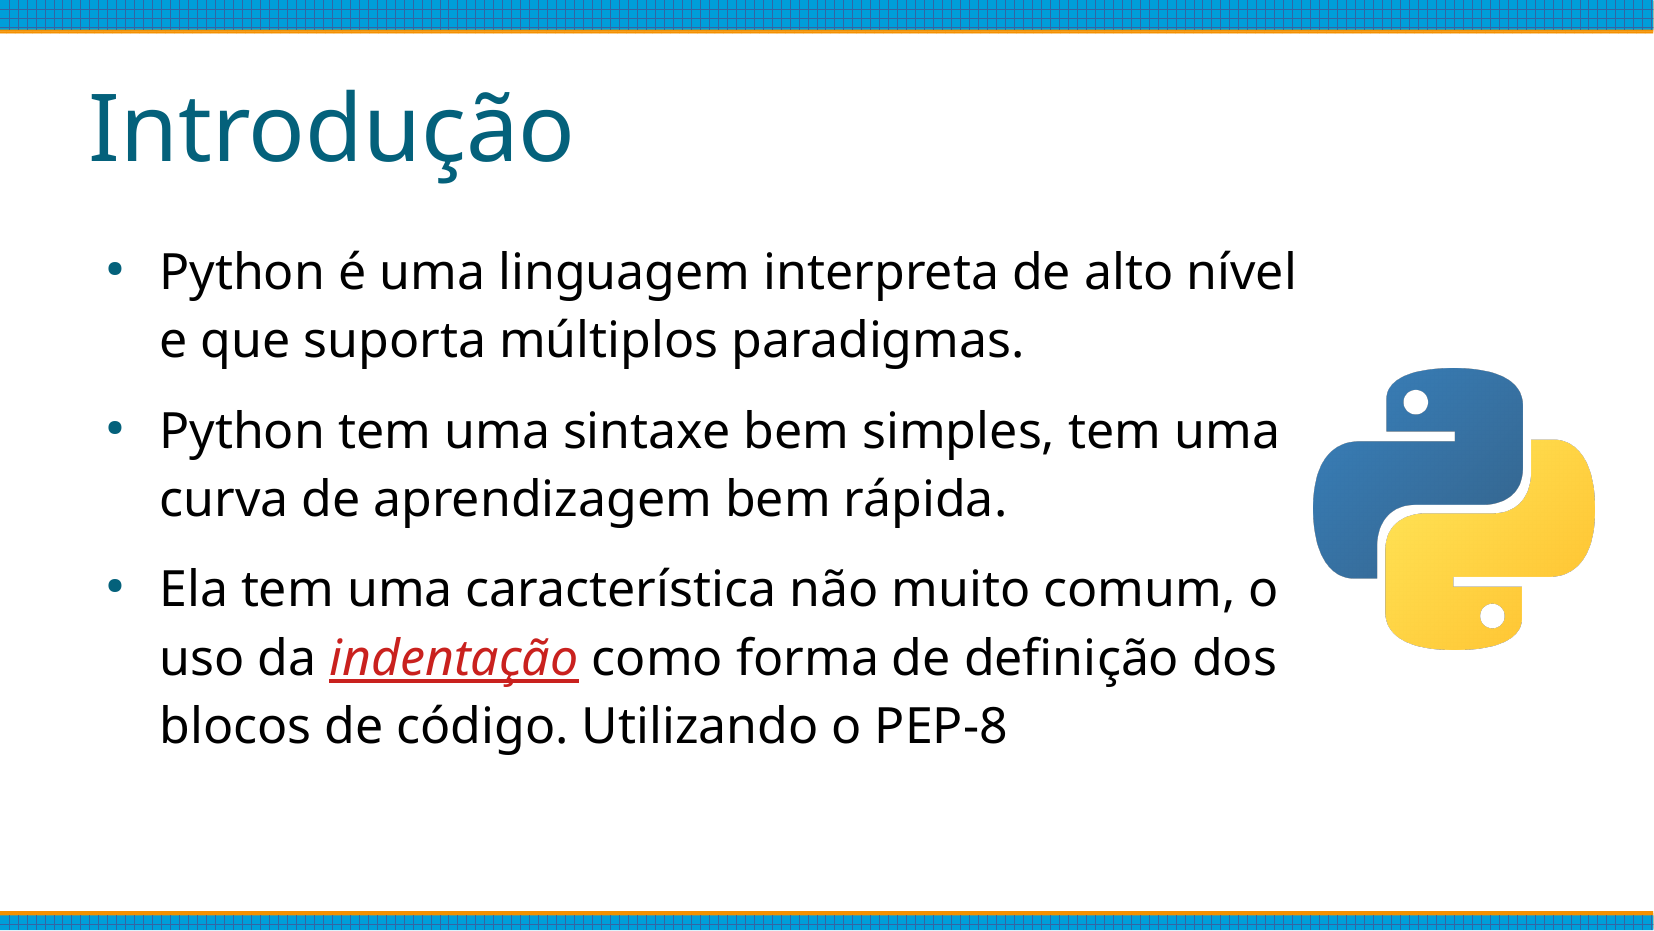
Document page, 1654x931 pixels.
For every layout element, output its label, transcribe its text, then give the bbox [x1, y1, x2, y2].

list Python é uma linguagem interpreta de alto nível e que suporta múltiplos paradigmas. Python tem uma sintaxe bem simples, tem uma curva de aprendizagem bem rápida. Ela tem uma característica não muito comum, o uso da indentação como forma de definição dos blocos de código. Utilizando o PEP-8 [88, 236, 1300, 901]
picture [1313, 368, 1595, 650]
title Introdução [88, 44, 1565, 207]
